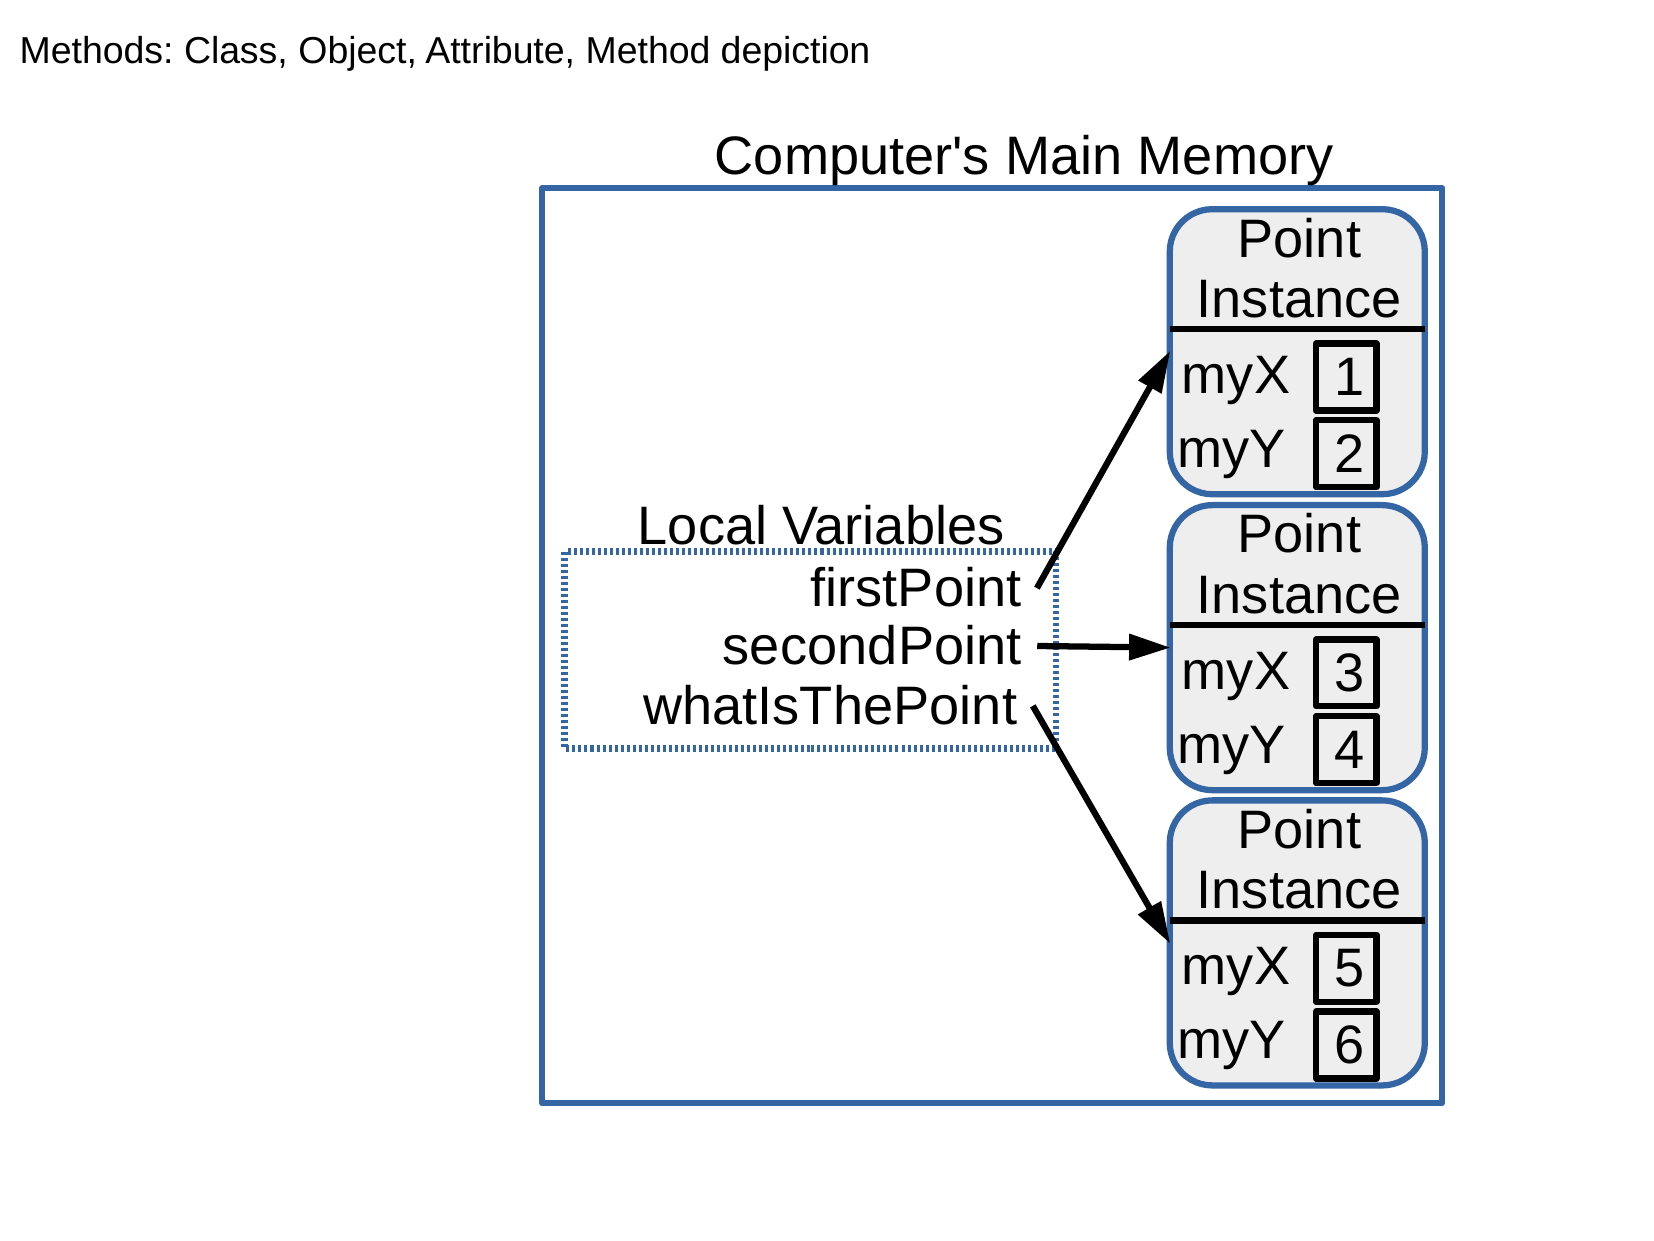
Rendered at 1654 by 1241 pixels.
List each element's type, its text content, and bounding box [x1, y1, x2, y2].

text_box myY [1177, 714, 1287, 776]
text_box 1 [1316, 343, 1377, 411]
text_box 4 [1316, 716, 1377, 784]
text_box myY [1177, 418, 1287, 480]
text_box 6 [1316, 1011, 1377, 1079]
text_box secondPoint [722, 615, 1038, 677]
text_box whatIsThePoint [643, 675, 1033, 737]
text_box Point Instance [1196, 799, 1403, 917]
text_box Local Variables [637, 495, 1006, 556]
text_box 2 [1316, 420, 1377, 488]
text_box Point Instance [1196, 208, 1403, 326]
text_box Methods: Class, Object, Attribute, Method depiction [19, 30, 872, 73]
text_box 3 [1316, 639, 1377, 707]
text_box [542, 188, 1443, 1104]
text_box 5 [1316, 934, 1377, 1002]
text_box Computer's Main Memory [714, 125, 1336, 187]
text_box firstPoint [810, 557, 1037, 615]
text_box myX [1181, 344, 1291, 405]
text_box myY [1177, 1009, 1287, 1071]
text_box Point Instance [1196, 503, 1403, 622]
text_box myX [1181, 640, 1291, 701]
text_box myX [1181, 935, 1291, 996]
